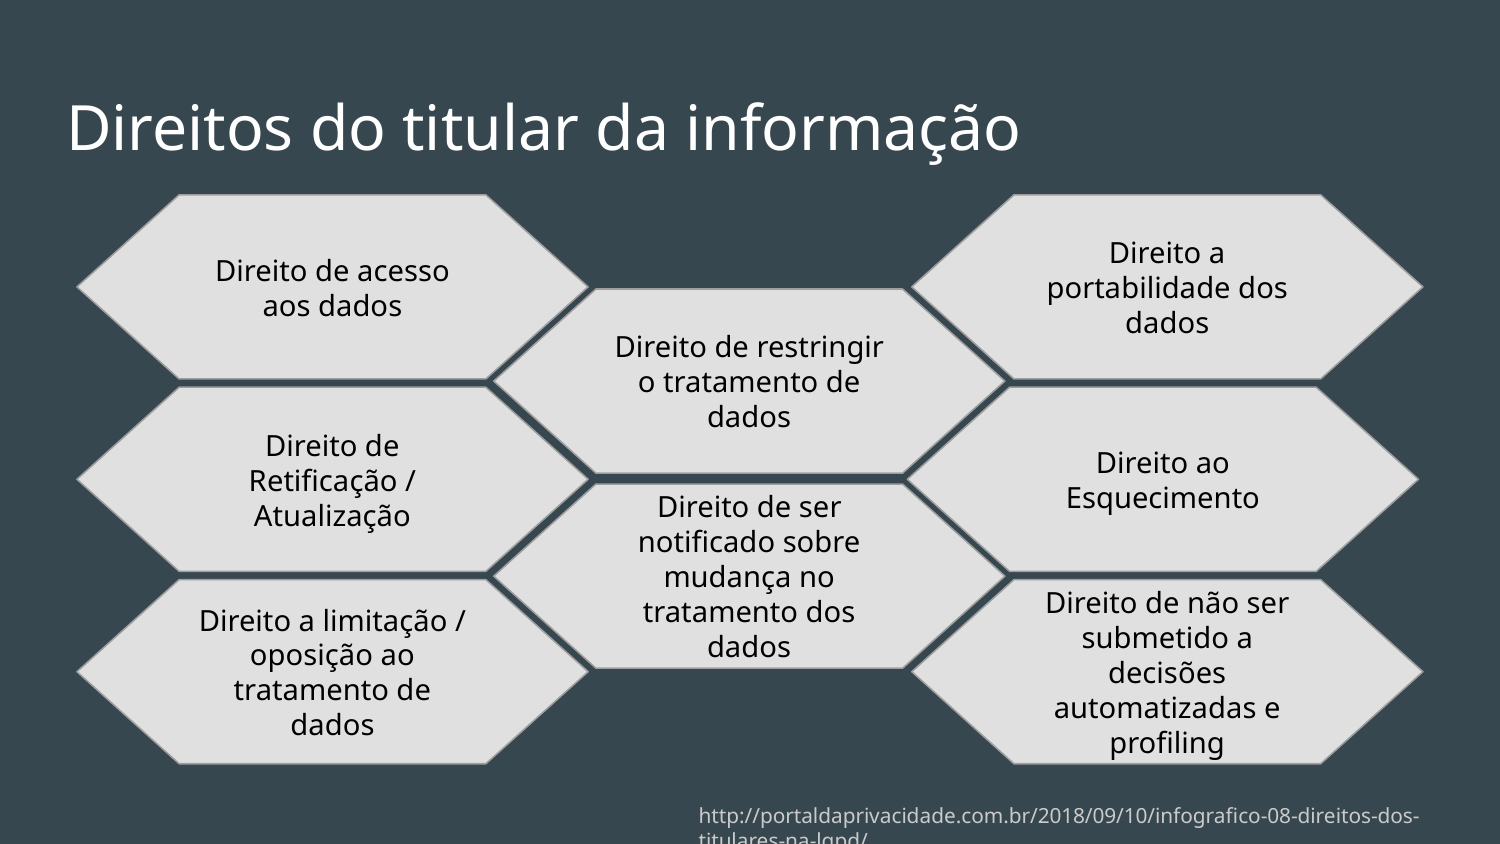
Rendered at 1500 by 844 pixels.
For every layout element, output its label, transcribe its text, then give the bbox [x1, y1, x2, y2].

text_box Direito de restringir o tratamento de dados [493, 289, 1005, 474]
text_box Direito de Retificação / Atualização [76, 387, 589, 572]
text_box Direito de não ser submetido a decisões automatizadas e profiling [911, 579, 1423, 764]
text_box Direito a portabilidade dos dados [911, 194, 1423, 379]
text_box http://portaldaprivacidade.com.br/2018/09/10/infografico-08-direitos-dos-titulares-na-lgpd/ [683, 787, 1500, 844]
text_box Direito a limitação / oposição ao tratamento de dados [76, 579, 589, 764]
text_box Direito de ser notificado sobre mudança no tratamento dos dados [493, 484, 1005, 669]
title Direitos do titular da informação [51, 72, 1449, 167]
text_box Direito de acesso aos dados [76, 194, 589, 379]
text_box Direito ao Esquecimento [907, 387, 1419, 572]
